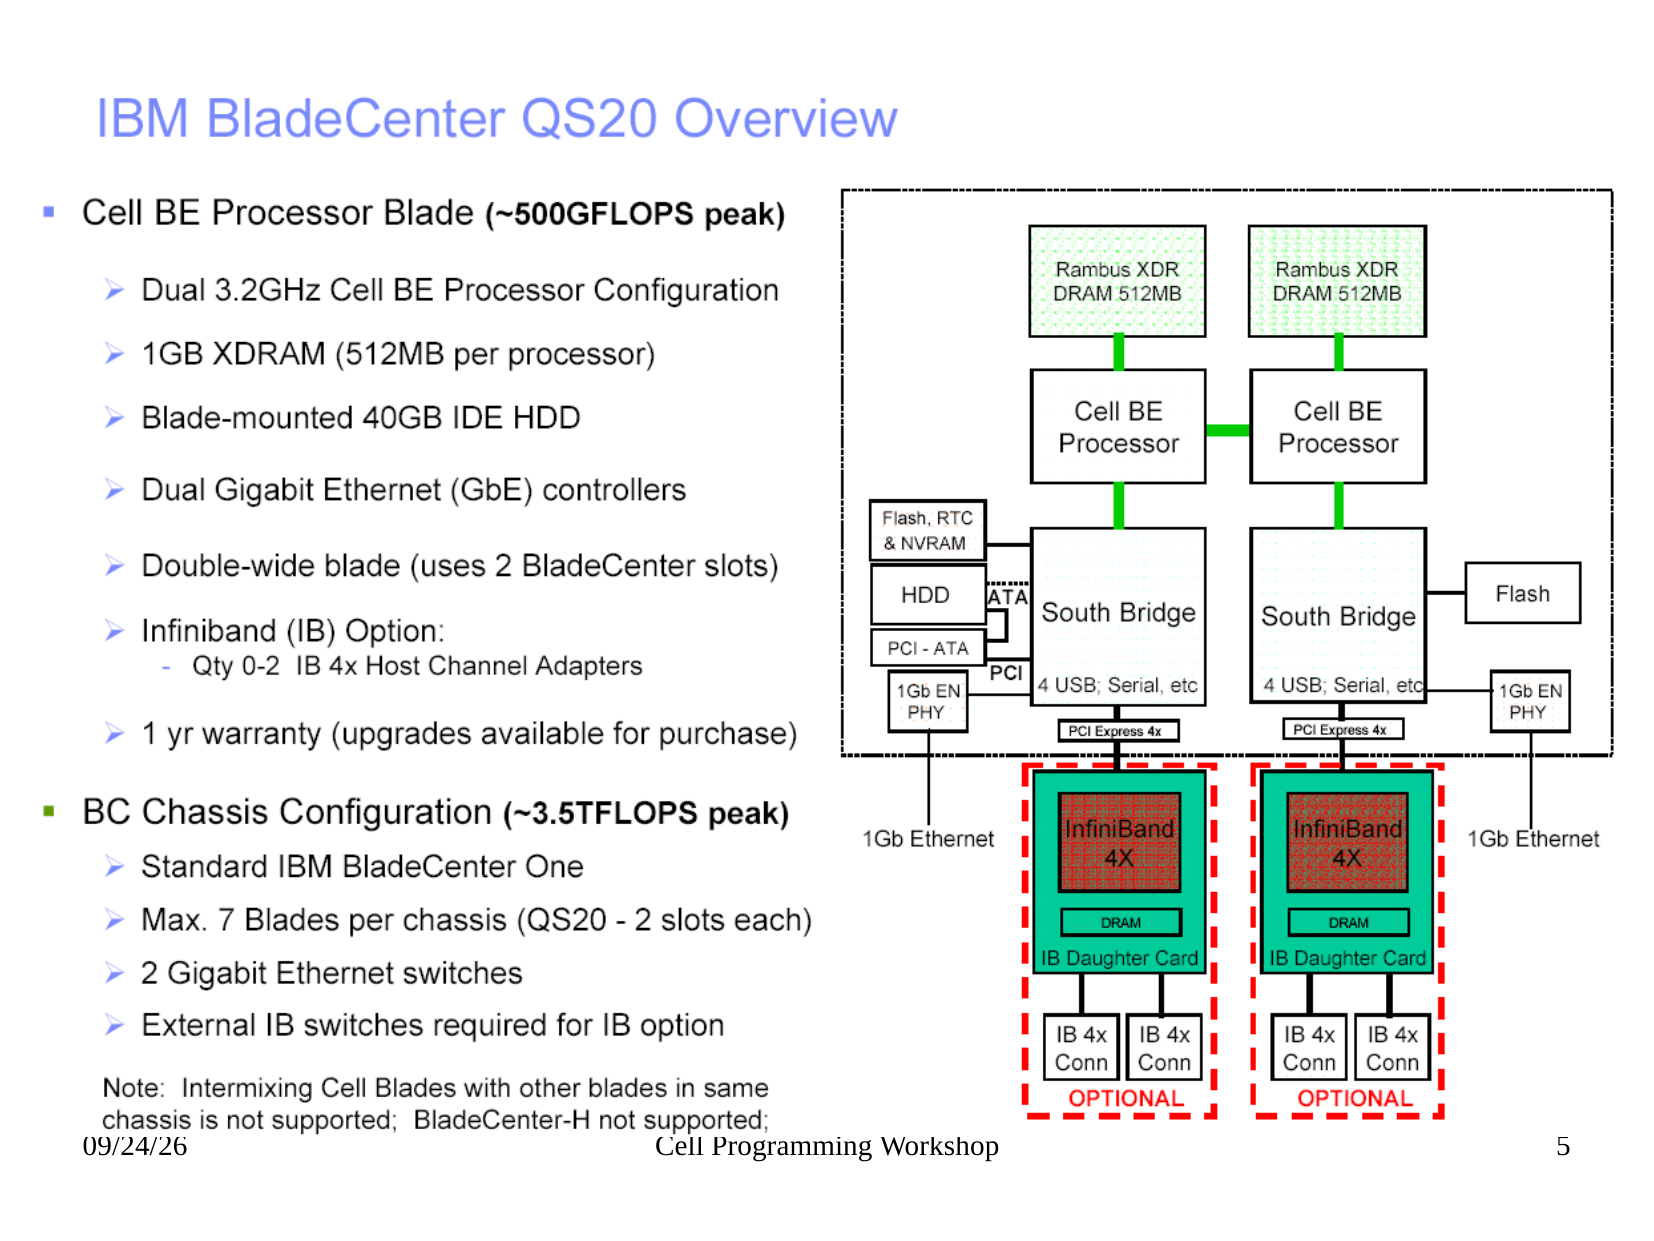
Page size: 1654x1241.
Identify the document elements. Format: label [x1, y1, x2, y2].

picture [34, 81, 1627, 1137]
